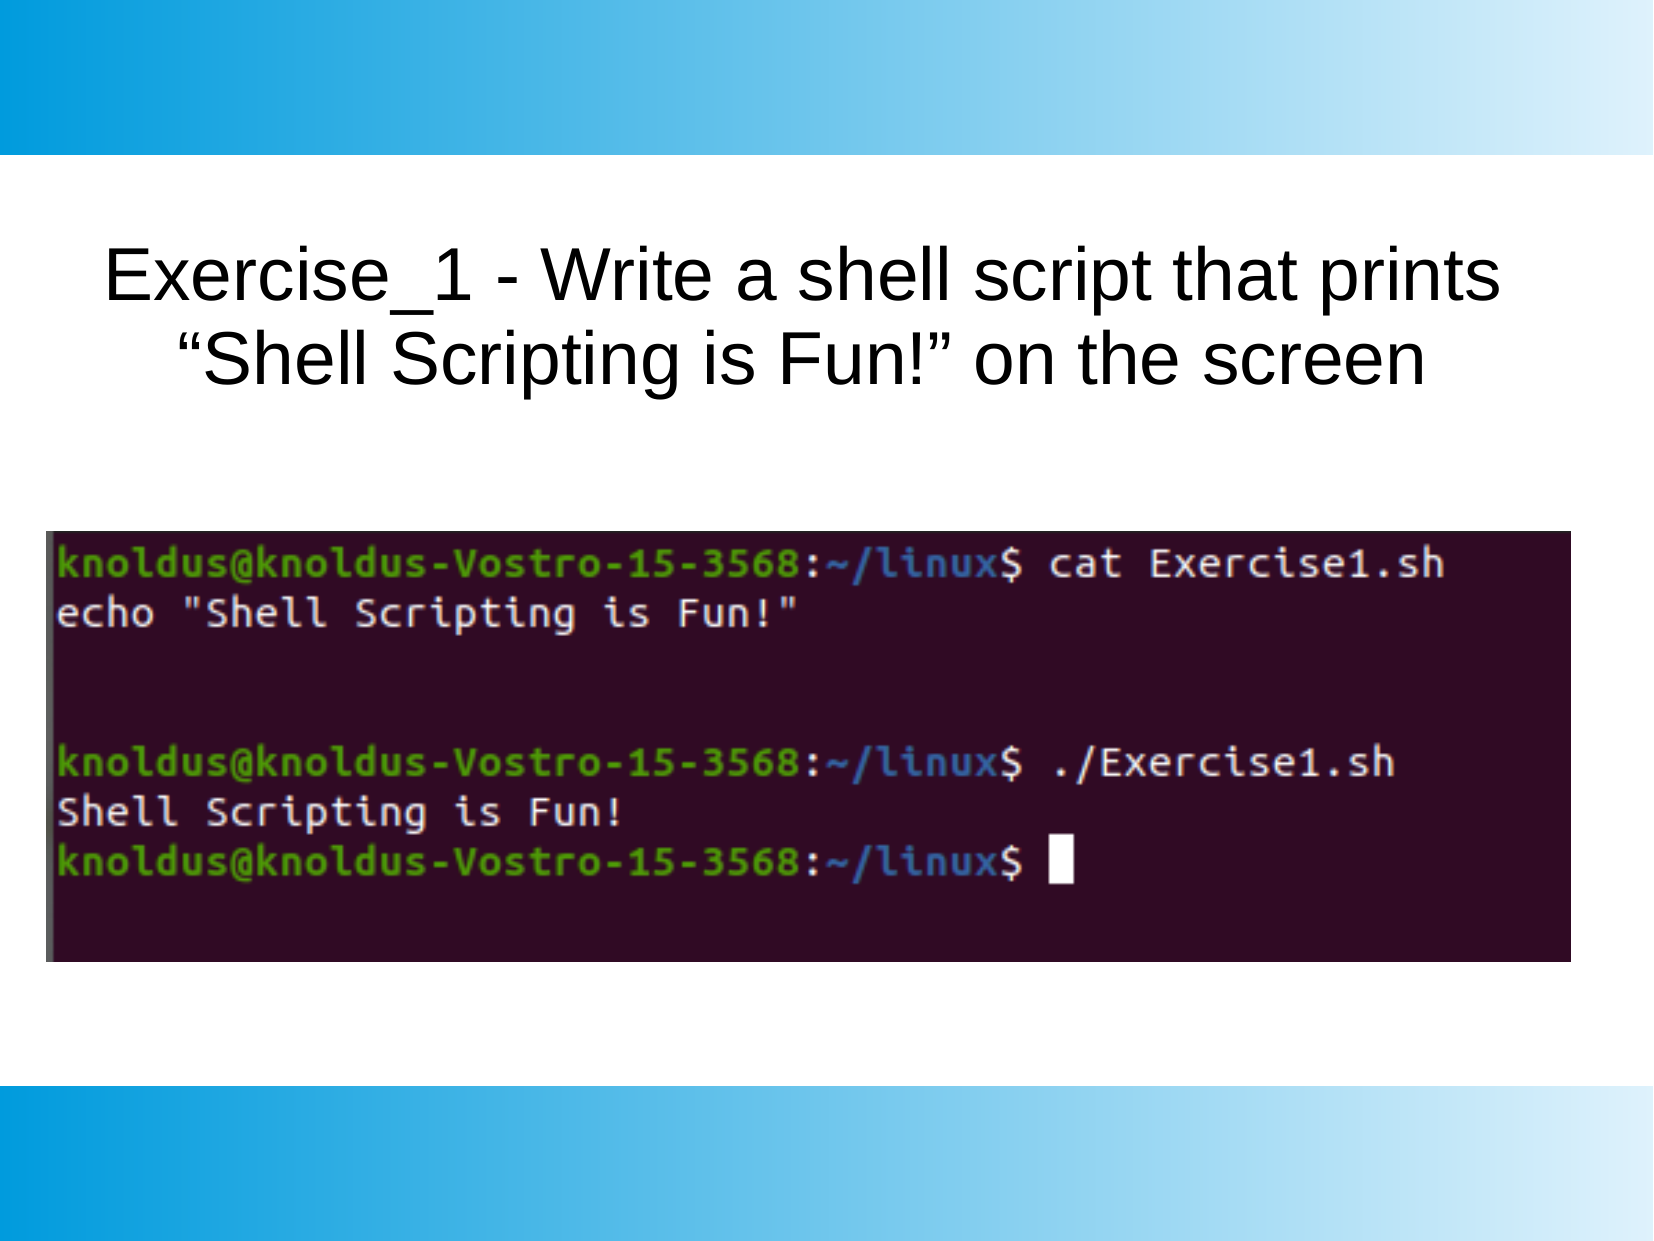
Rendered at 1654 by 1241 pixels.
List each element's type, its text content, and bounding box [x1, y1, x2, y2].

title Exercise_1 - Write a shell script that prints “Shell Scripting is Fun!” on the screen [59, 232, 1548, 485]
picture [46, 531, 1571, 962]
